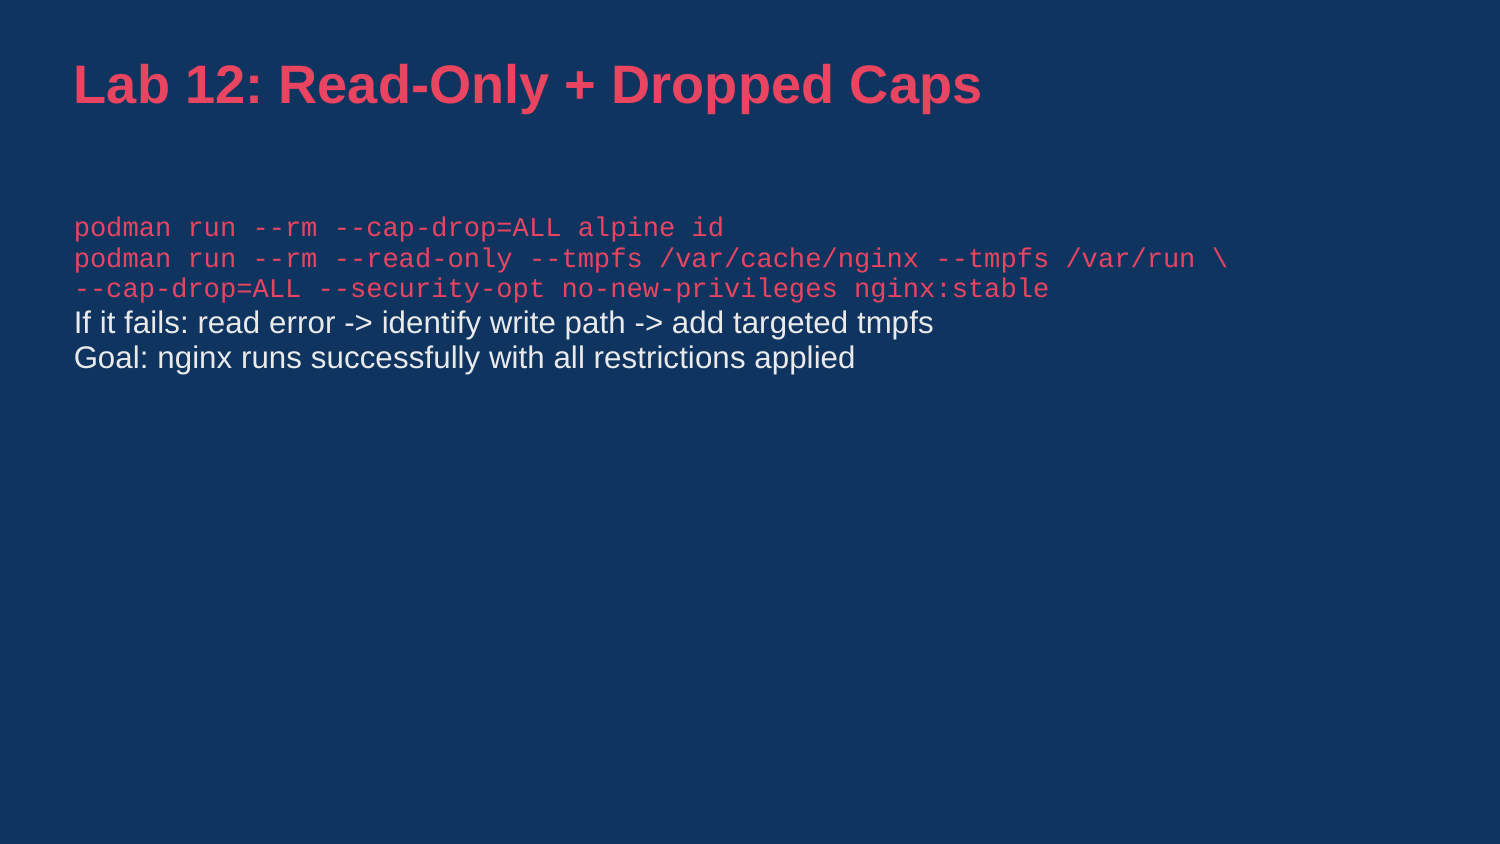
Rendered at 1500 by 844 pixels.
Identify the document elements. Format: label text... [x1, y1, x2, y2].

text_box podman run --rm --cap-drop=ALL alpine id podman run --rm --read-only --tmpfs /var/cache/nginx --tmpfs /var/run \ --cap-drop=ALL --security-opt no-new-privileges nginx:stable If it fails: read error -> identify write path -> add targeted tmpfs Goal: nginx runs successfully with all restrictions applied [59, 206, 1441, 798]
title Lab 12: Read-Only + Dropped Caps [59, 47, 1441, 166]
